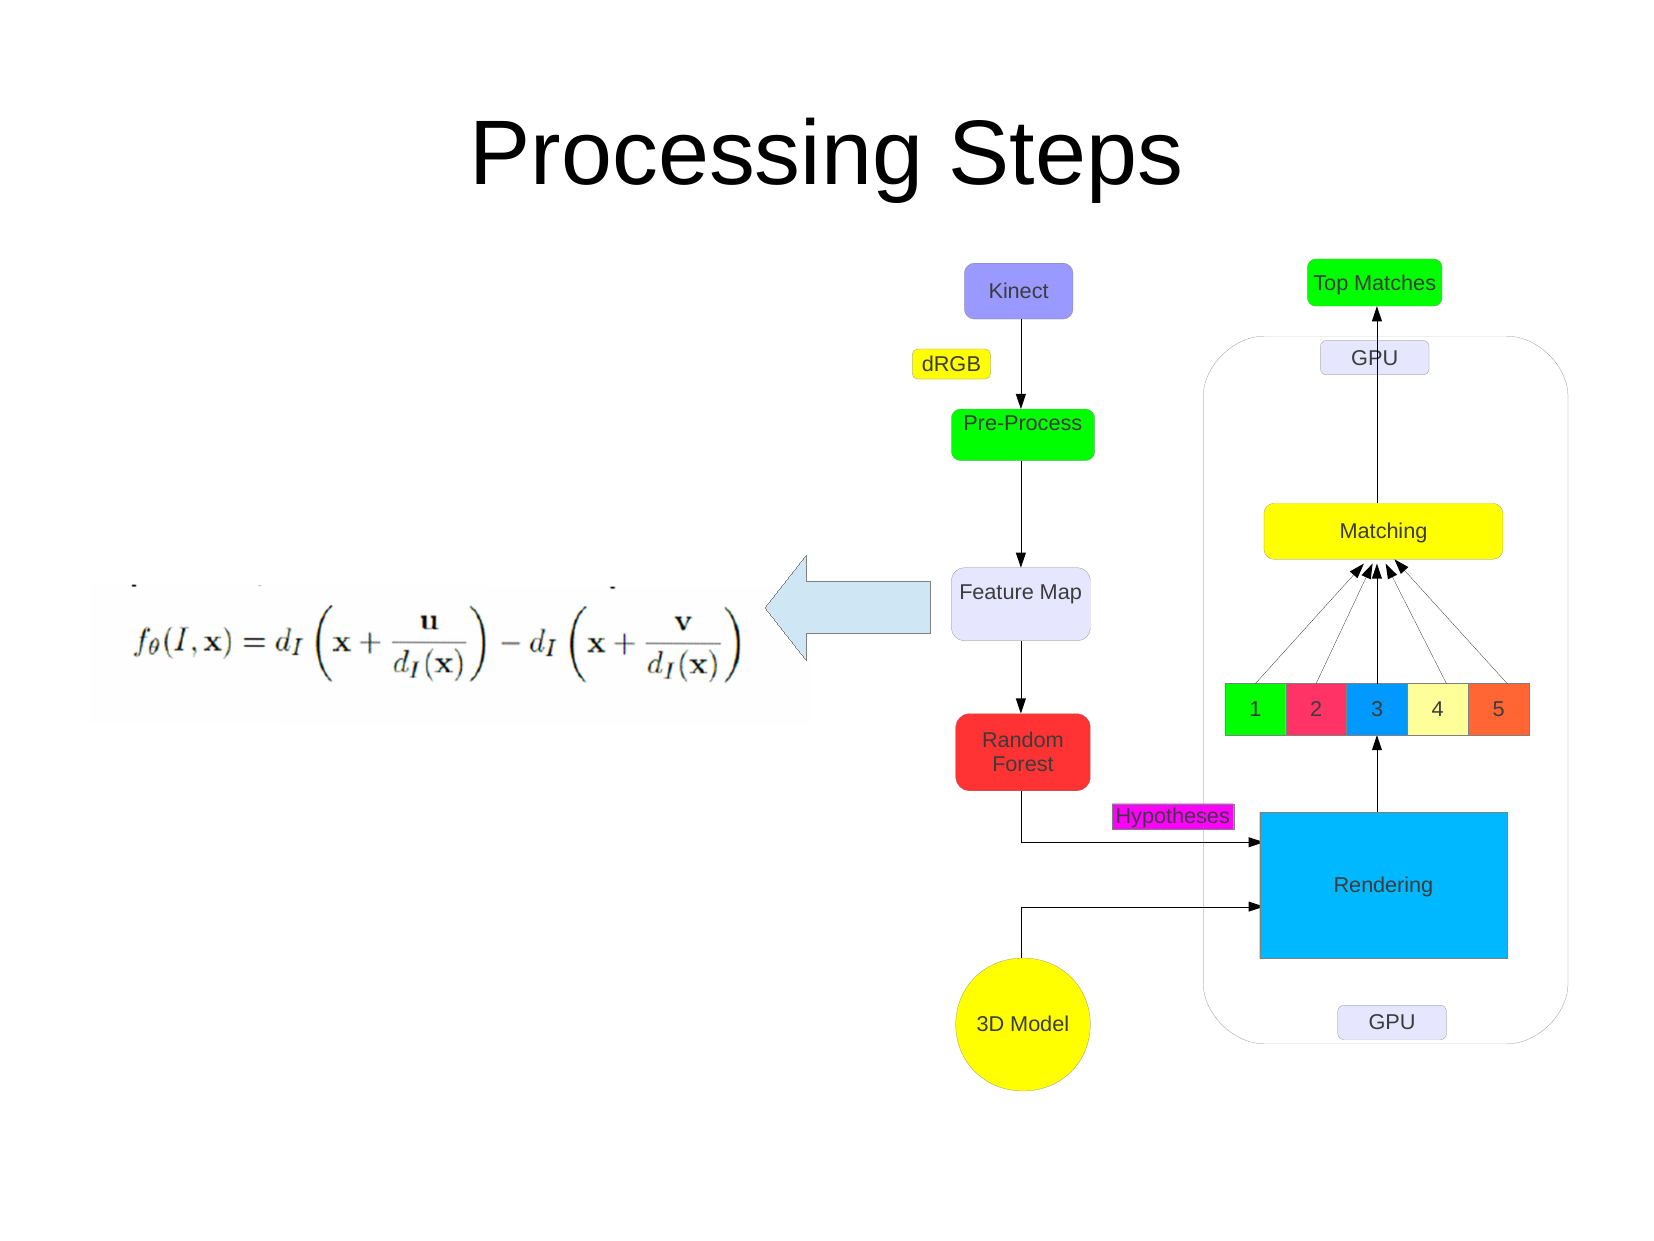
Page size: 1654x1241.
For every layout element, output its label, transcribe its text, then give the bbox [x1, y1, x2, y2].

title Processing Steps [82, 49, 1571, 257]
chart [390, 149, 1654, 1186]
picture [90, 585, 810, 726]
text_box [765, 555, 931, 661]
